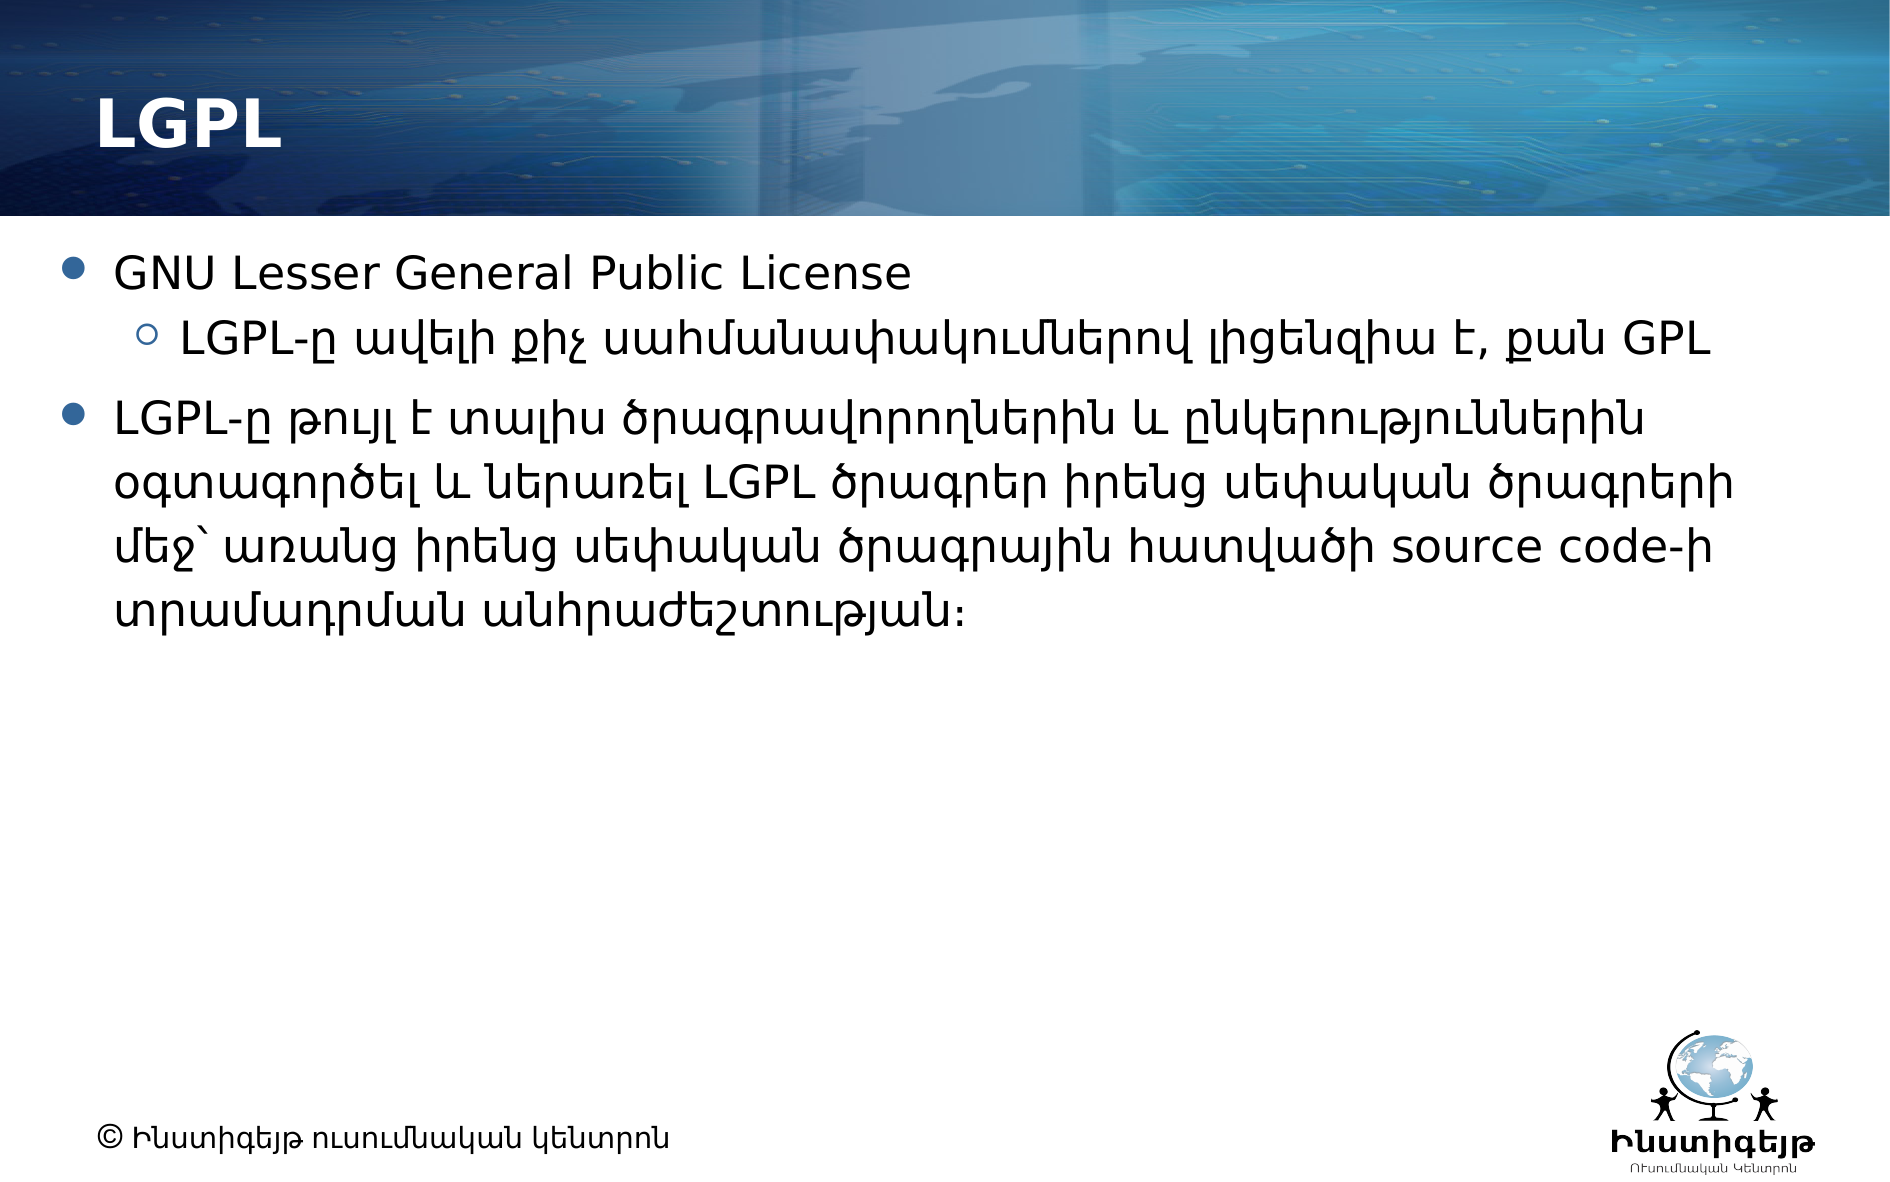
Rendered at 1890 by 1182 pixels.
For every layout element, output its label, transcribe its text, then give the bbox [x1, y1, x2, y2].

picture [0, 0, 1890, 216]
list GNU Lesser General Public License LGPL-ը ավելի քիչ սահմանափակումներով լիցենզիա է, քան GPL LGPL-ը թույլ է տալիս ծրագրավորողներին և ընկերություններին օգտագործել և ներառել LGPL ծրագրեր իրենց սեփական ծրագրերի մեջ՝ առանց իրենց սեփական ծրագրային հատվածի source code-ի տրամադրման անհրաժեշտության։ [59, 236, 1831, 922]
title LGPL [94, 47, 1793, 217]
picture [1612, 1030, 1815, 1175]
